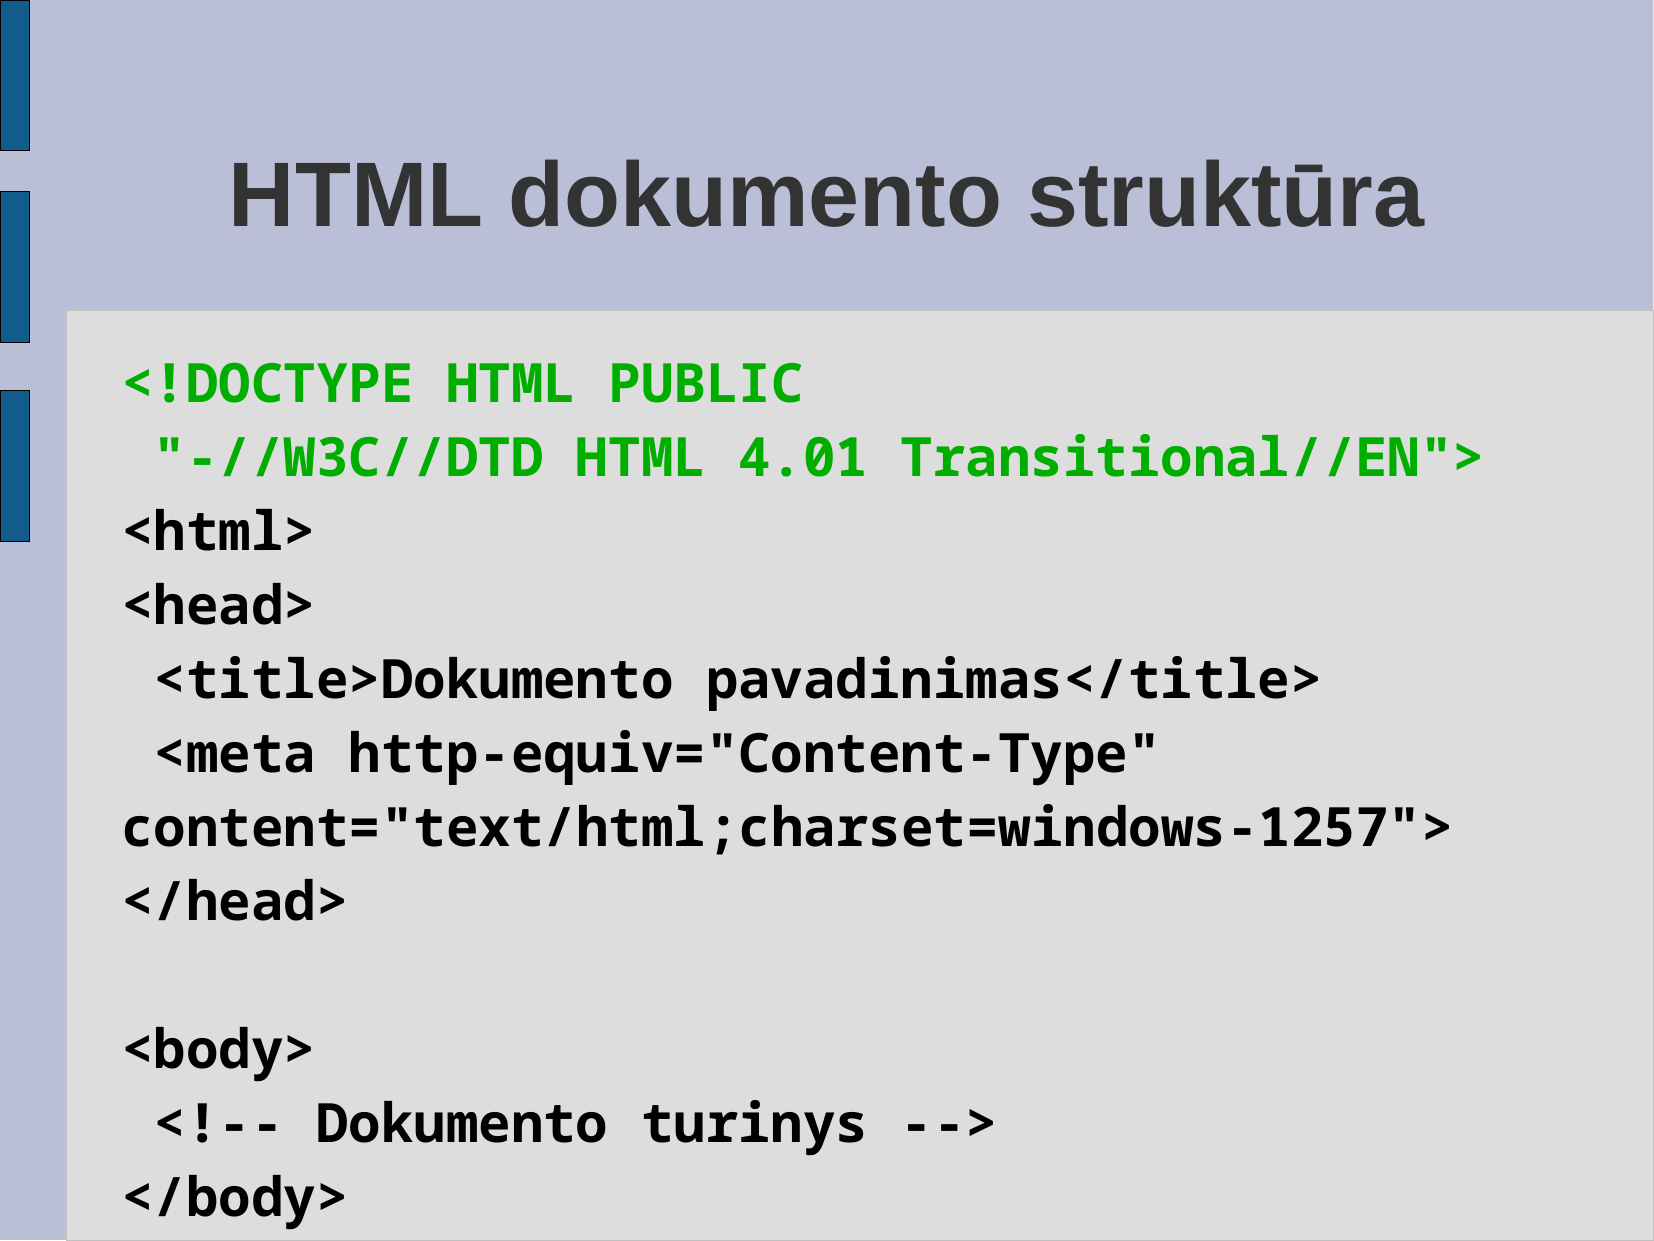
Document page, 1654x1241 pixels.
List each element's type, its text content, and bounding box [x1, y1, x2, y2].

list <!DOCTYPE HTML PUBLIC "-//W3C//DTD HTML 4.01 Transitional//EN"> <html> <head> <title>Dokumento pavadinimas</title> <meta http-equiv="Content-Type" content="text/html;charset=windows-1257"> </head> <body> <!-- Dokumento turinys --> </body> </html> [121, 344, 1534, 1145]
title HTML dokumento struktūra [121, 91, 1534, 299]
